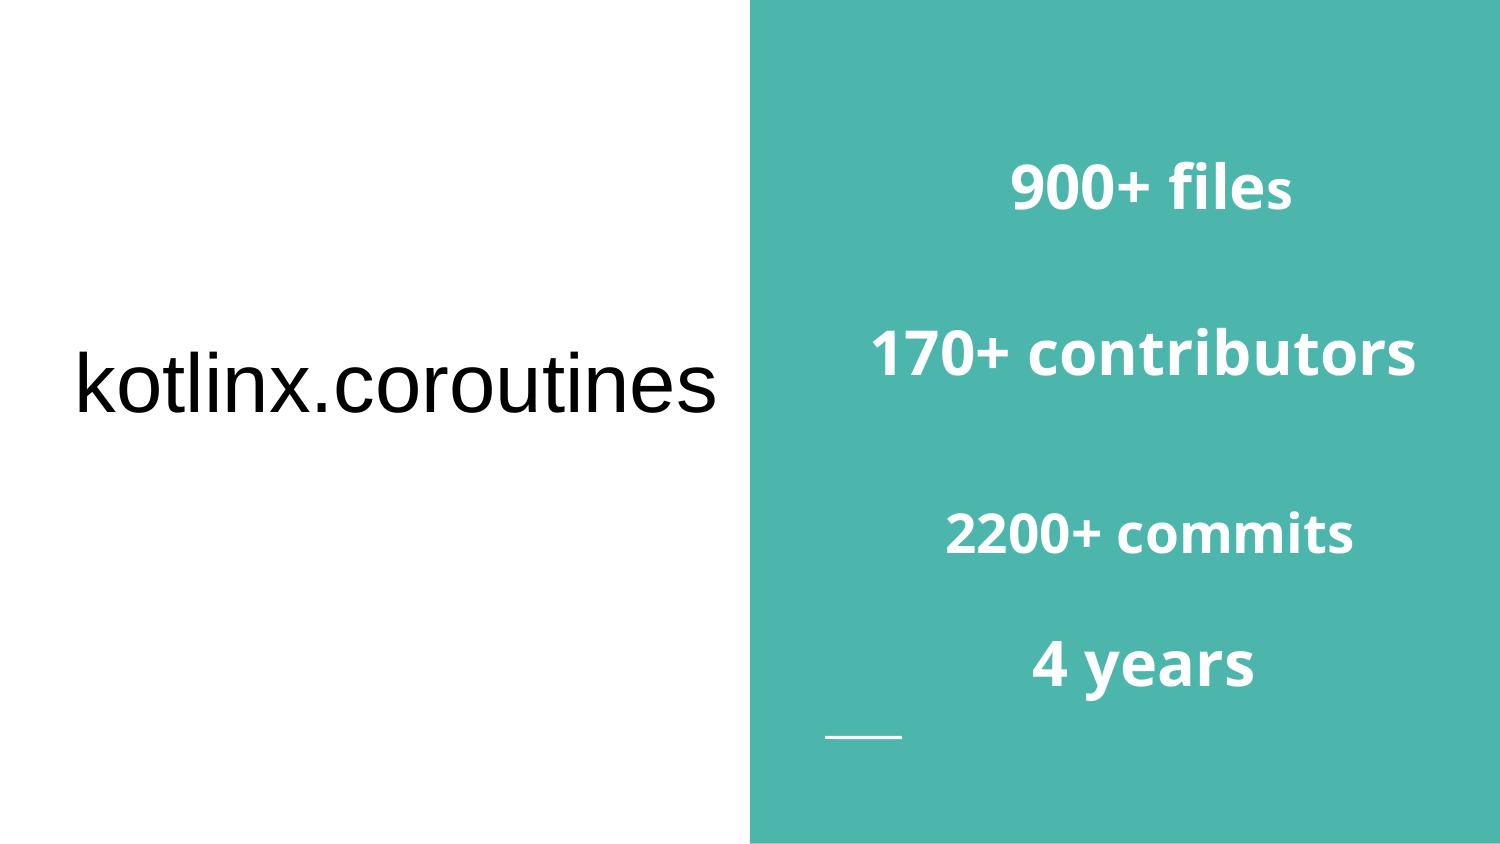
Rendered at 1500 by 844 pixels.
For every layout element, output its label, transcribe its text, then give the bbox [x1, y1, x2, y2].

title 4 years [887, 603, 1401, 720]
title 2200+ commits [818, 477, 1482, 585]
title 900+ files [887, 126, 1401, 243]
text_box kotlinx.coroutines [60, 330, 734, 438]
title 170+ contributors [845, 292, 1443, 409]
